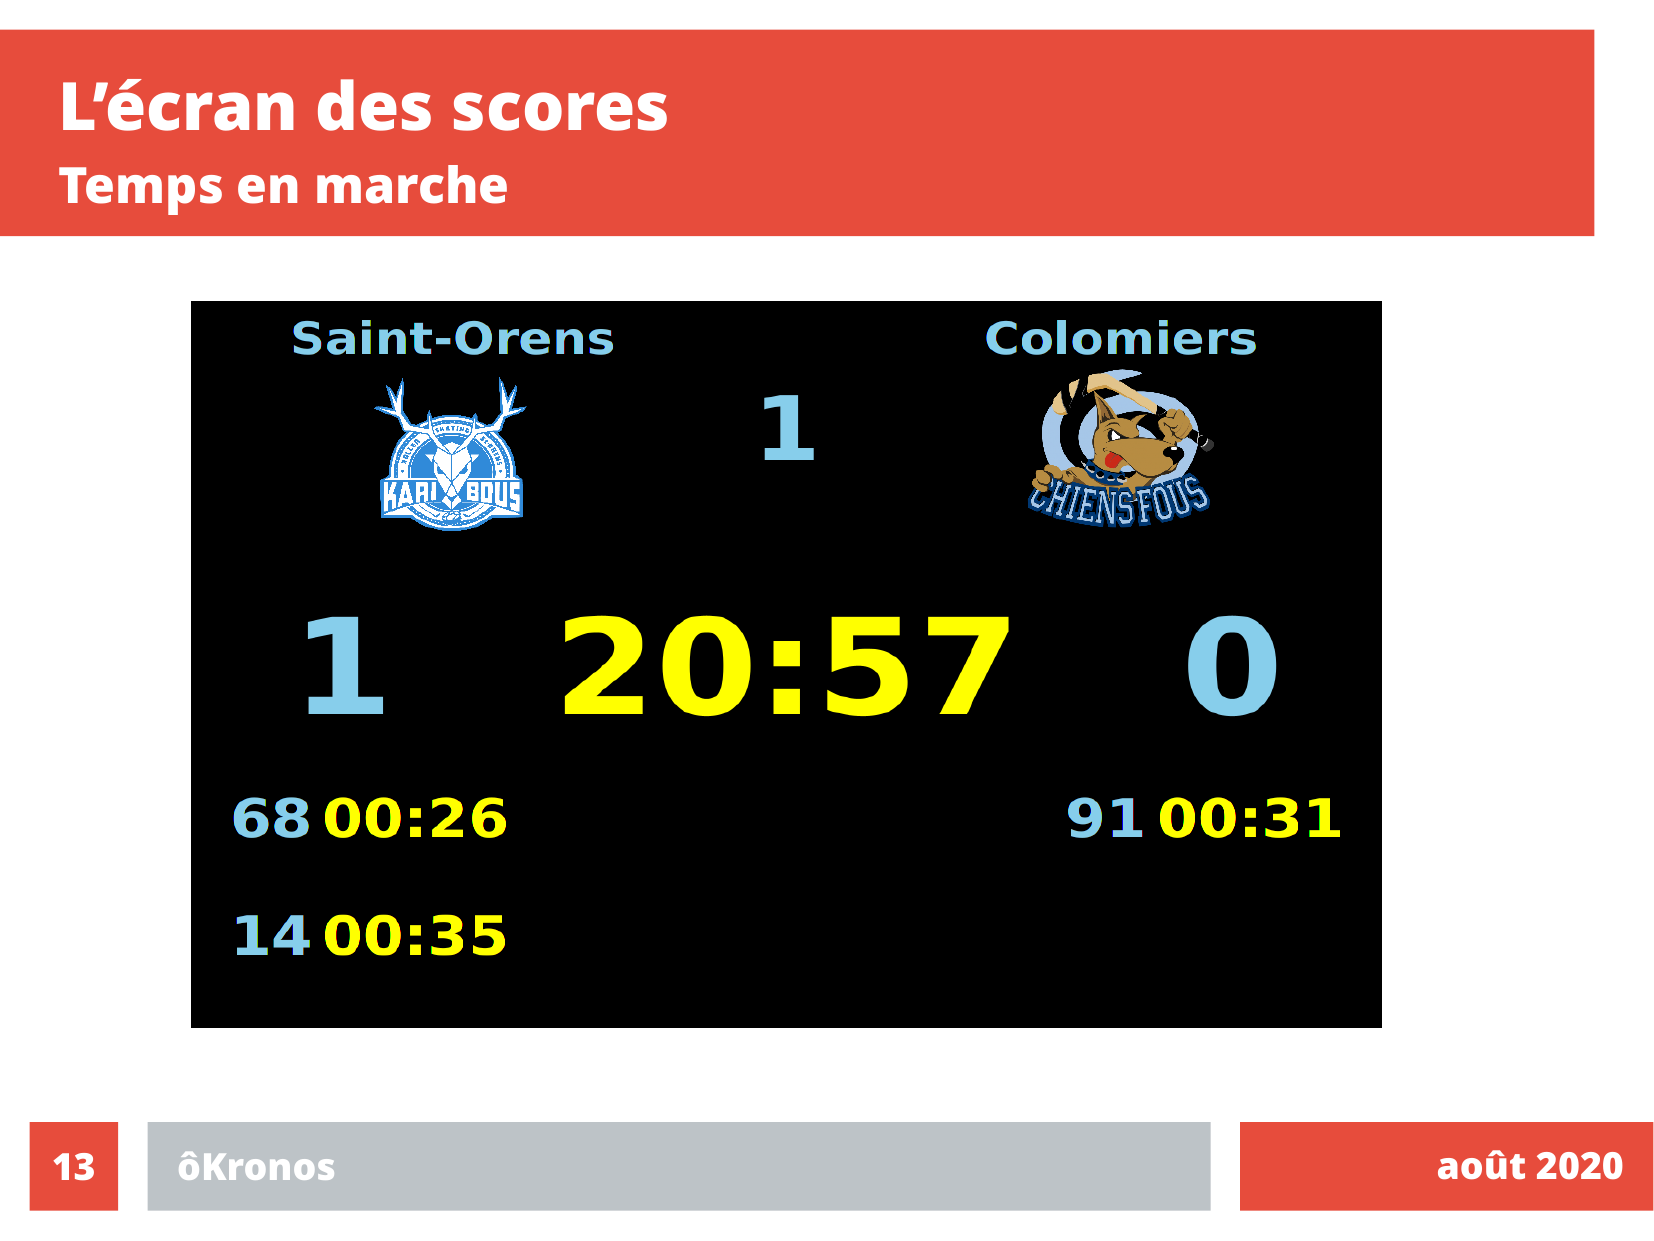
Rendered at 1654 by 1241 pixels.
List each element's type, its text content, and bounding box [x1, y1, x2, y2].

title L’écran des scores Temps en marche [59, 59, 1595, 207]
picture [191, 301, 1382, 1028]
